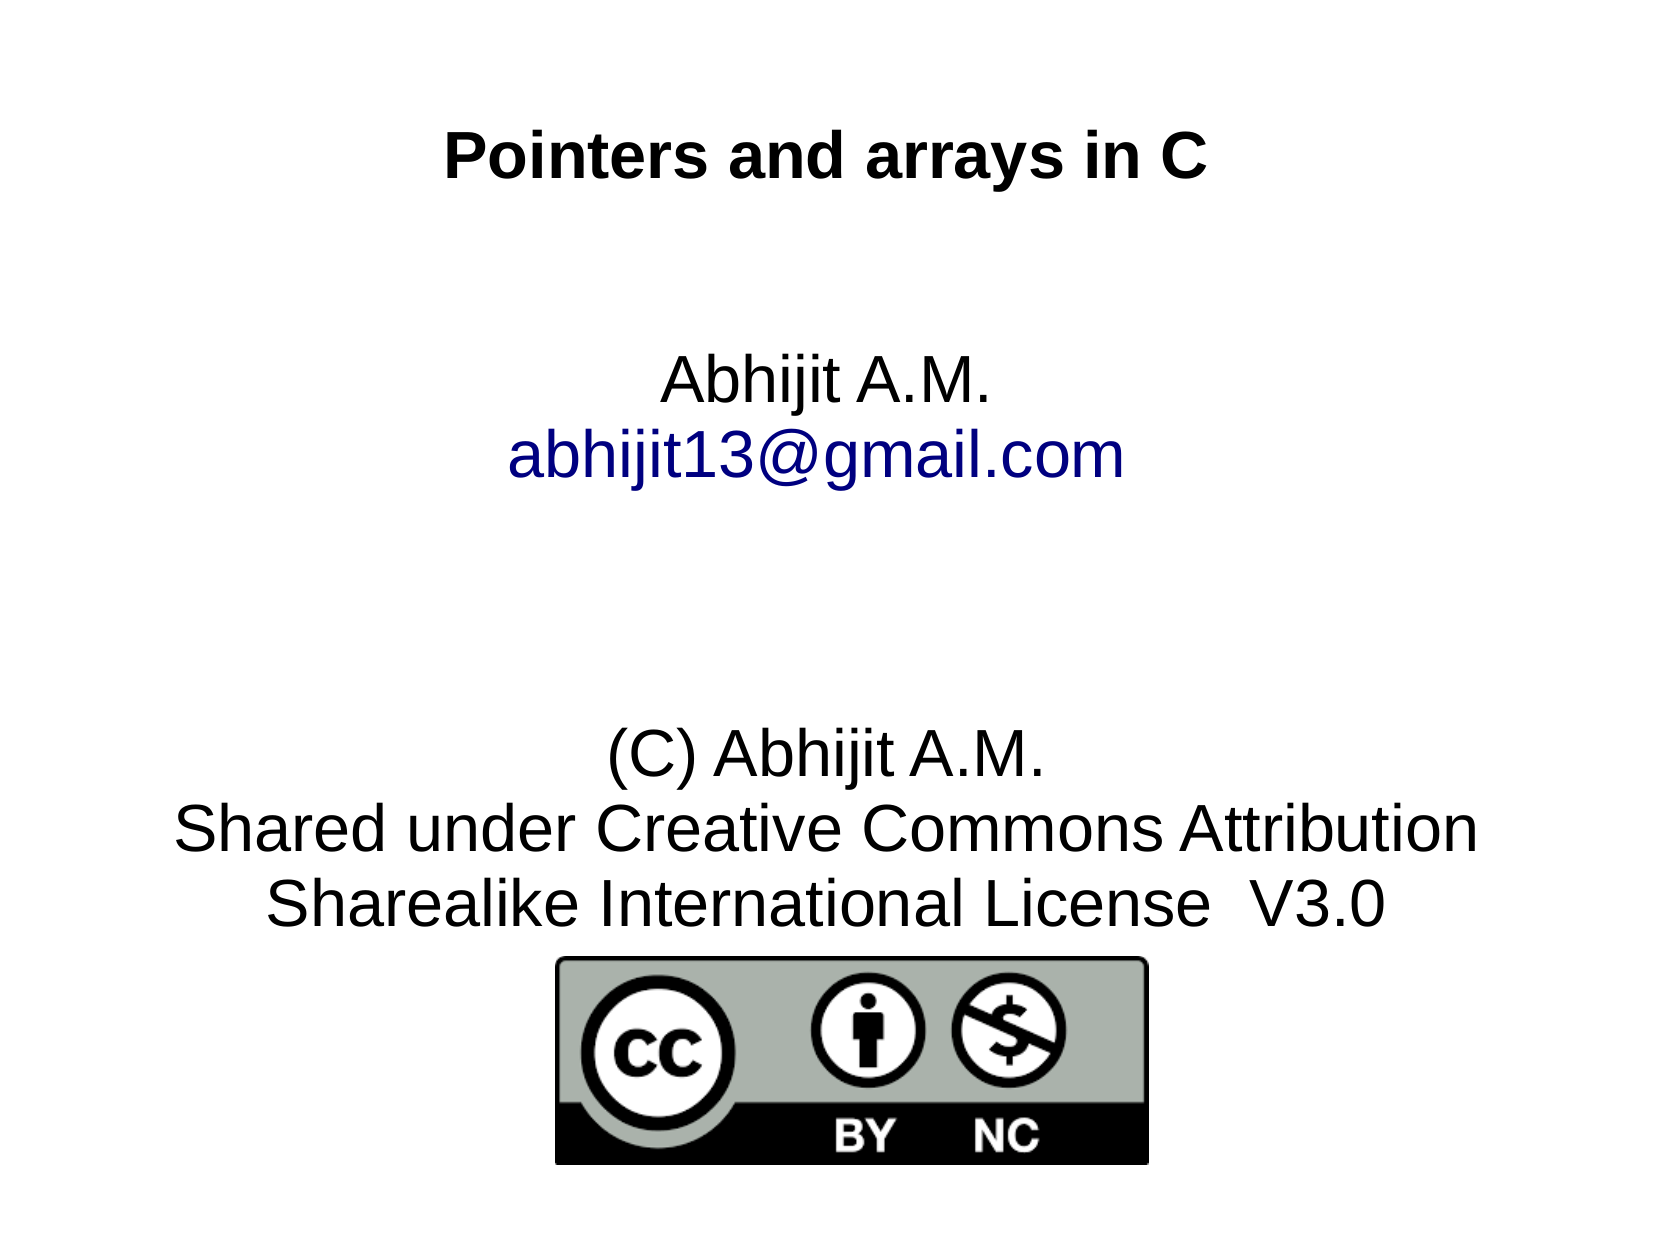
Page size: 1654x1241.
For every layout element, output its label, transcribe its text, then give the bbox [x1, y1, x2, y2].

picture [555, 956, 1149, 1165]
subtitle Pointers and arrays in C Abhijit A.M. abhijit13@gmail.com (C) Abhijit A.M. Shared under Creative Commons Attribution Sharealike International License V3.0 [82, 49, 1571, 1010]
